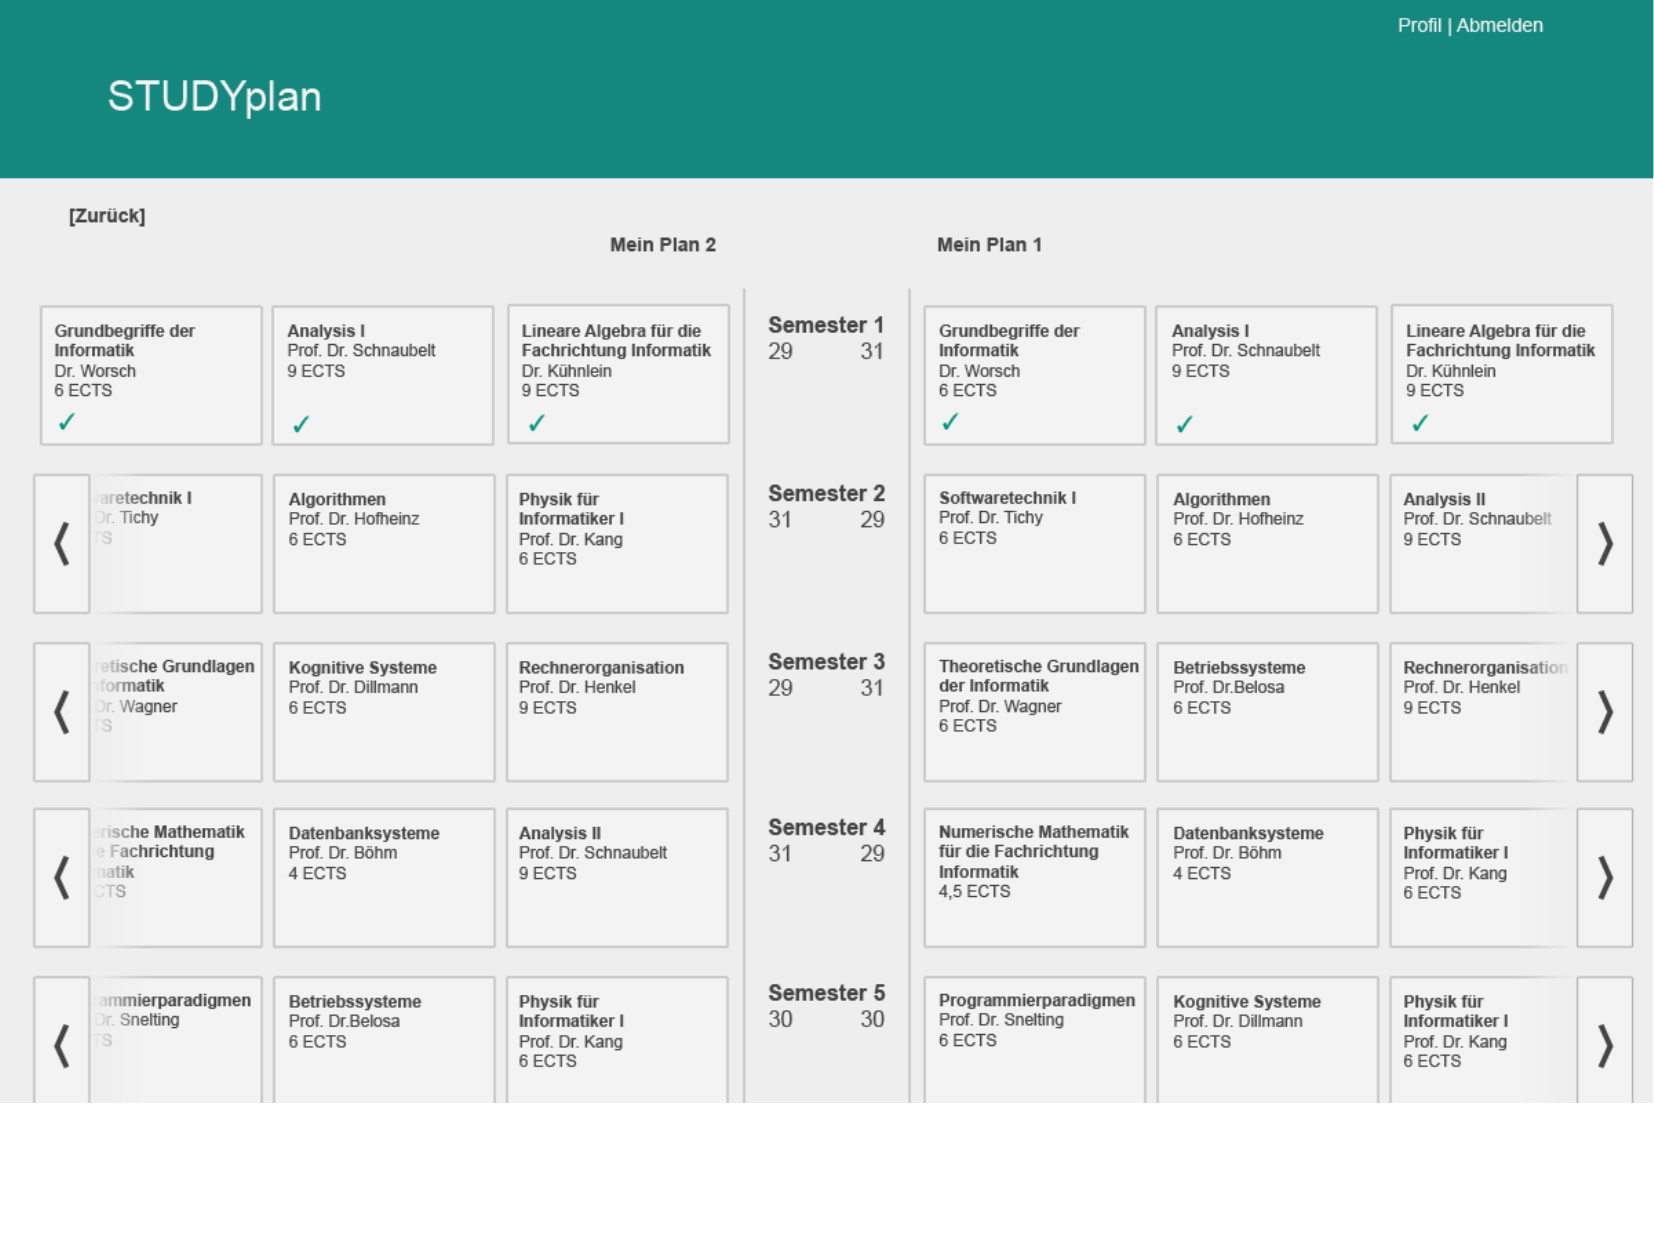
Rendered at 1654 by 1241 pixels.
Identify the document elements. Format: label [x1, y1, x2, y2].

picture [0, 0, 1654, 1103]
